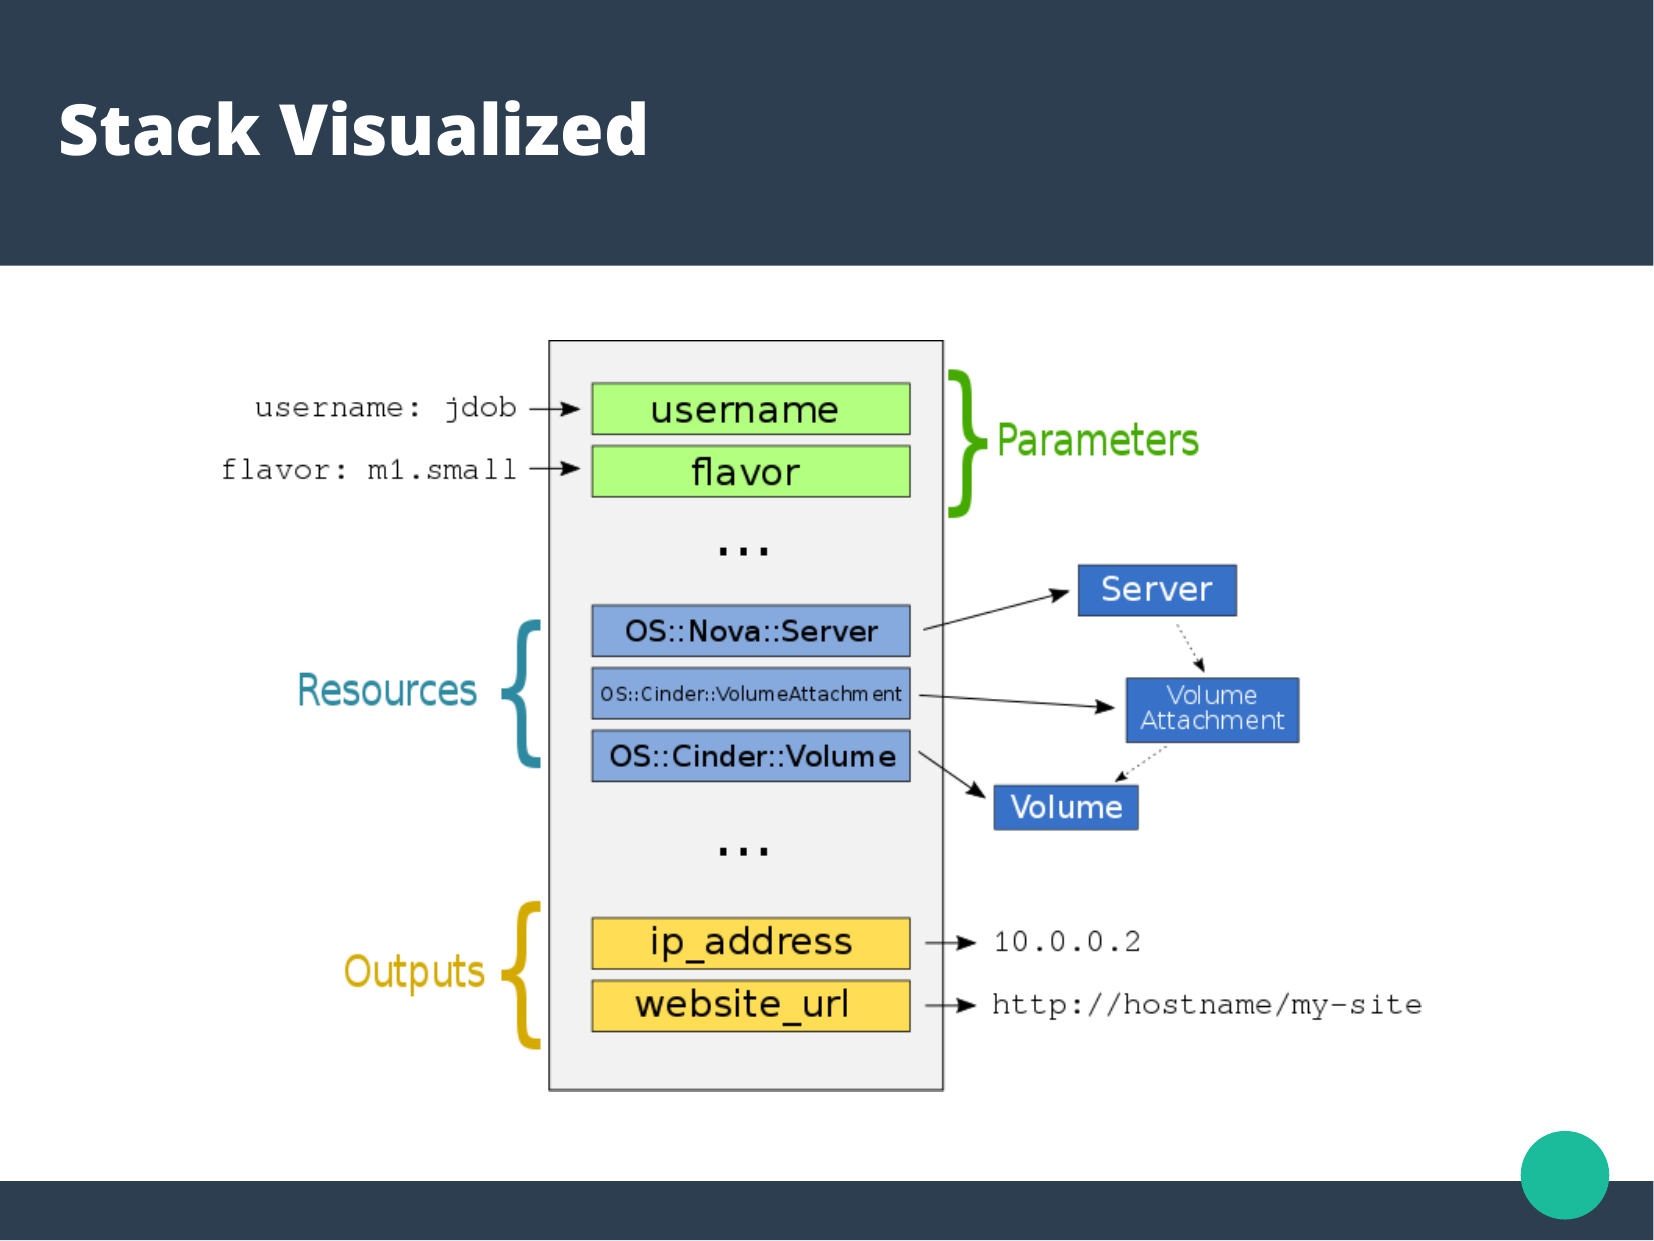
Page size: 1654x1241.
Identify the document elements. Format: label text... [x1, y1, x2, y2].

picture [222, 340, 1422, 1092]
title Stack Visualized [59, 49, 1595, 207]
